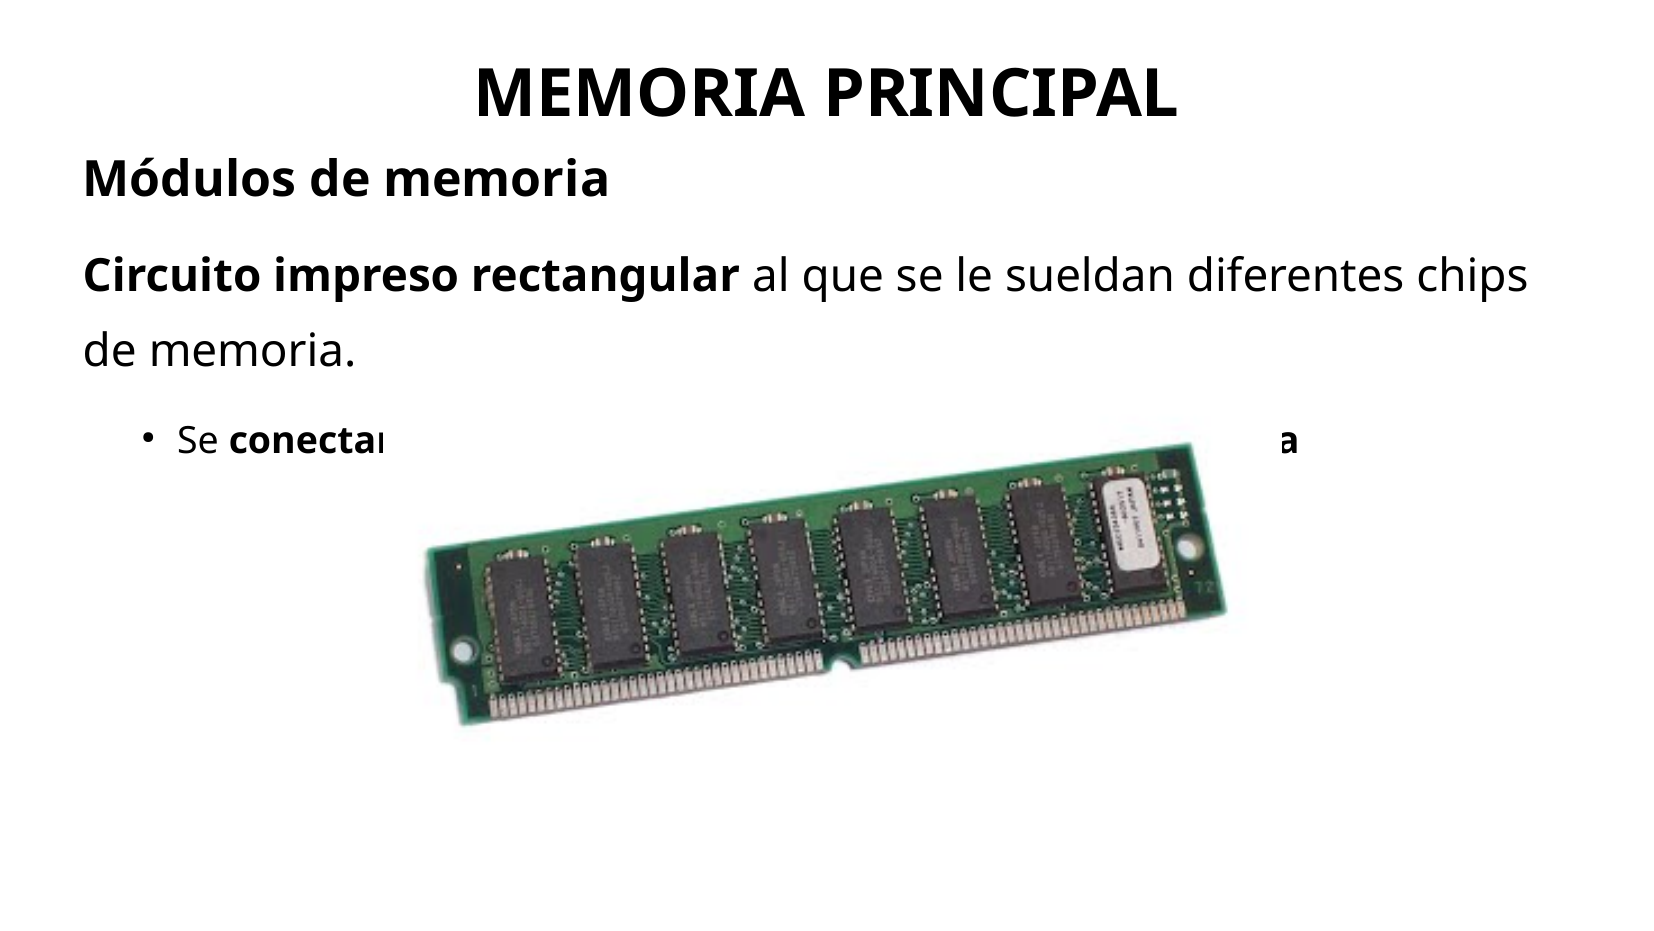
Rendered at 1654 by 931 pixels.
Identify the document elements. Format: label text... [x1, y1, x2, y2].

subtitle Módulos de memoria Circuito impreso rectangular al que se le sueldan diferentes chips de memoria. Se conectan a la placa base a través de la ranura de memoria [82, 147, 1571, 827]
title MEMORIA PRINCIPAL [82, 37, 1571, 147]
picture [383, 382, 1282, 798]
